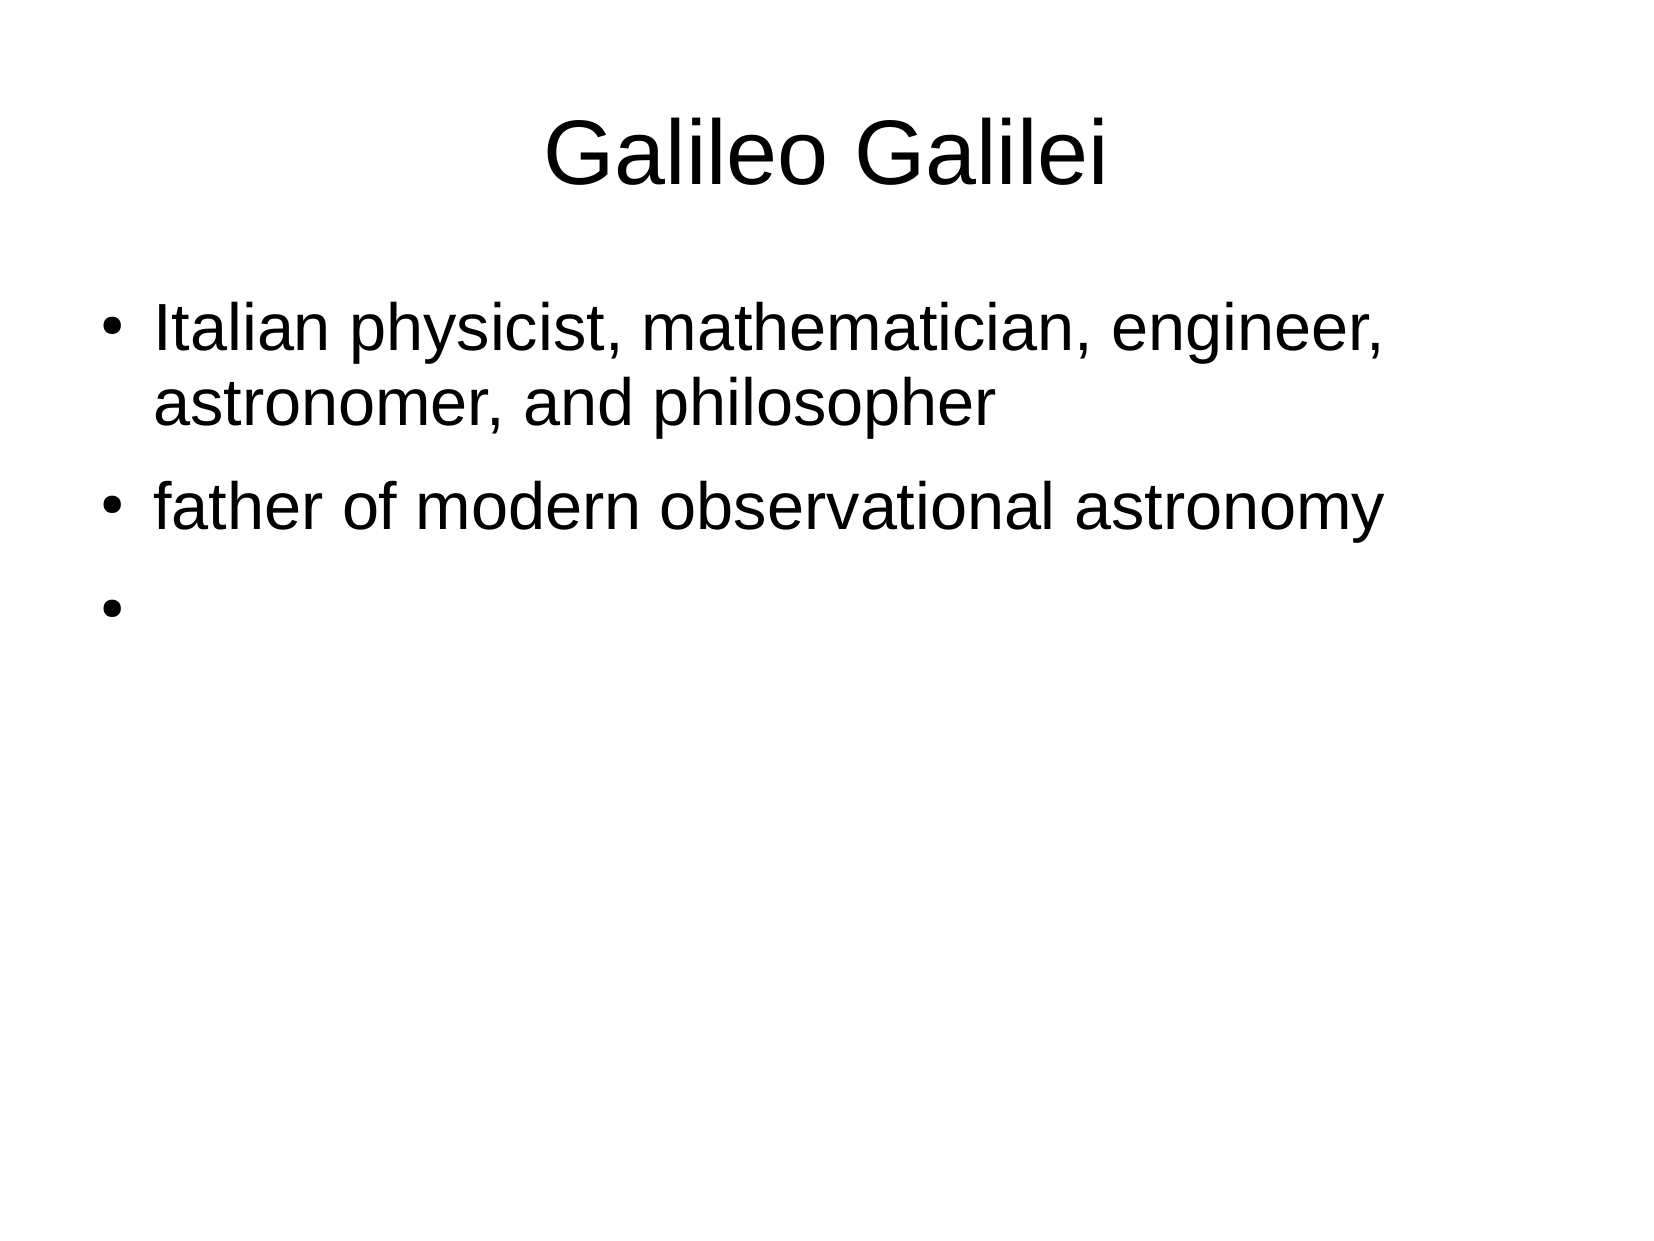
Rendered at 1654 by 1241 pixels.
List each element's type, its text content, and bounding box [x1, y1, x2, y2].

list Italian physicist, mathematician, engineer, astronomer, and philosopher father of modern observational astronomy [82, 290, 1571, 1010]
title Galileo Galilei [82, 49, 1571, 257]
